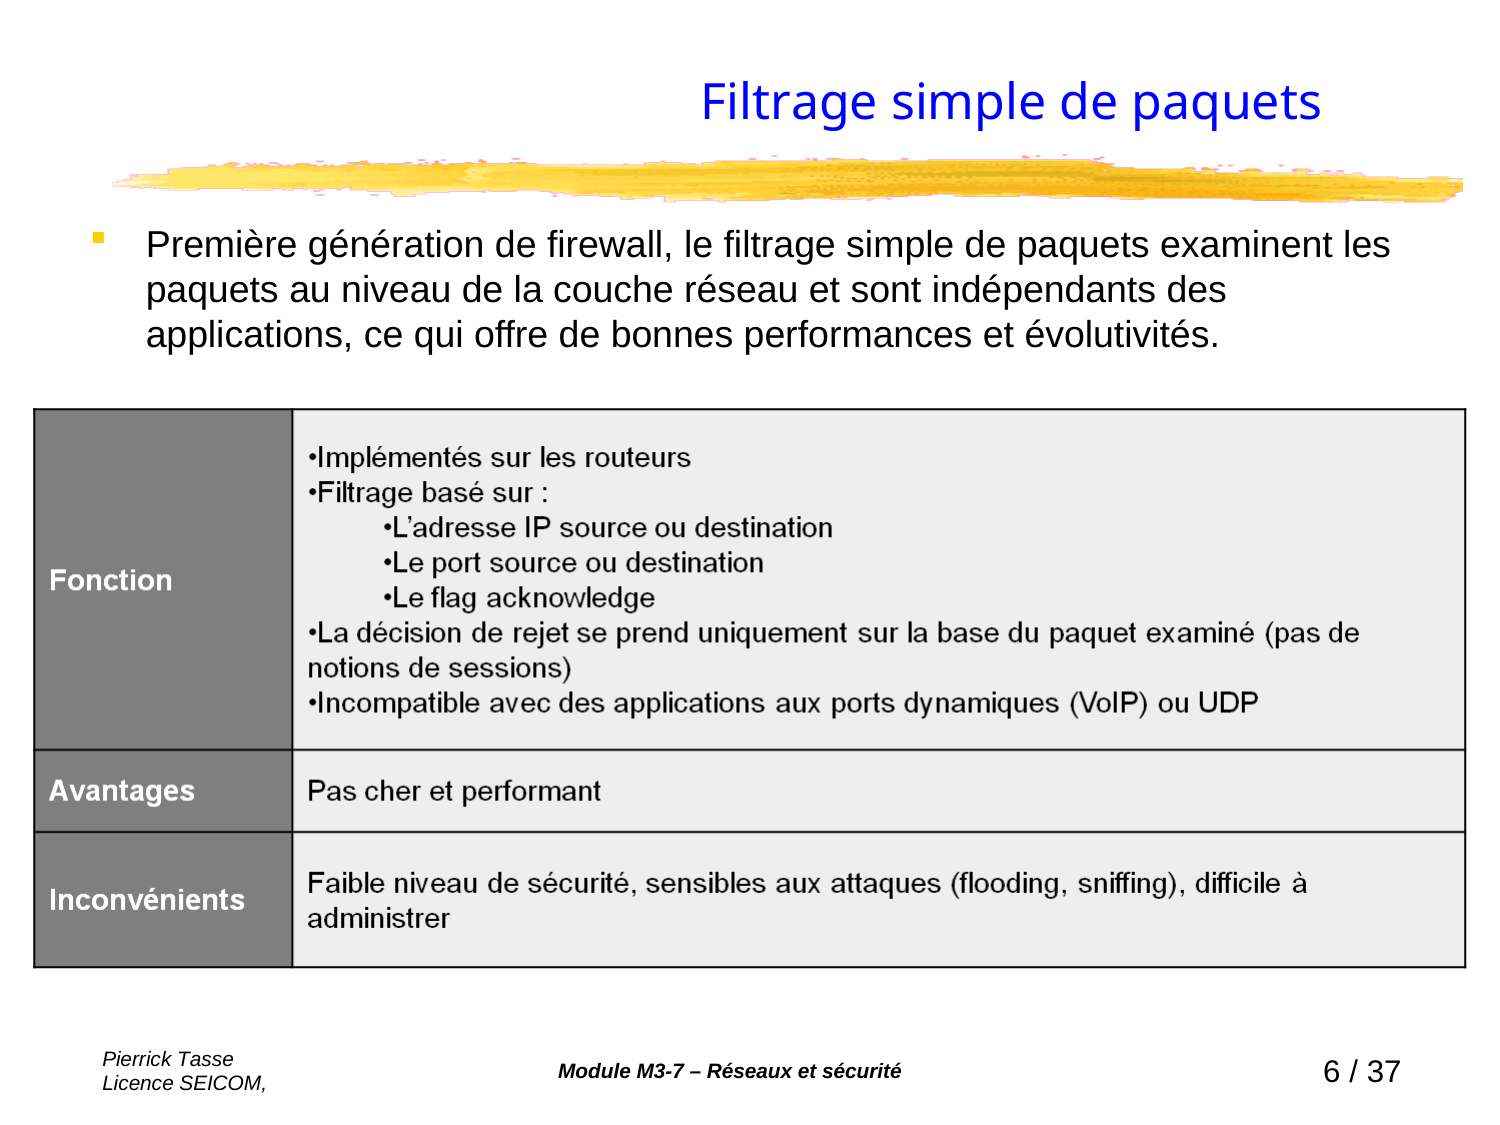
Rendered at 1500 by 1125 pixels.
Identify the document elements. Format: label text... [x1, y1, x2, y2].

picture [22, 397, 1477, 979]
title Filtrage simple de paquets [62, 37, 1338, 138]
list Première génération de firewall, le filtrage simple de paquets examinent les paquets au niveau de la couche réseau et sont indépendants des applications, ce qui offre de bonnes performances et évolutivités. [74, 212, 1418, 397]
picture [112, 149, 1463, 213]
